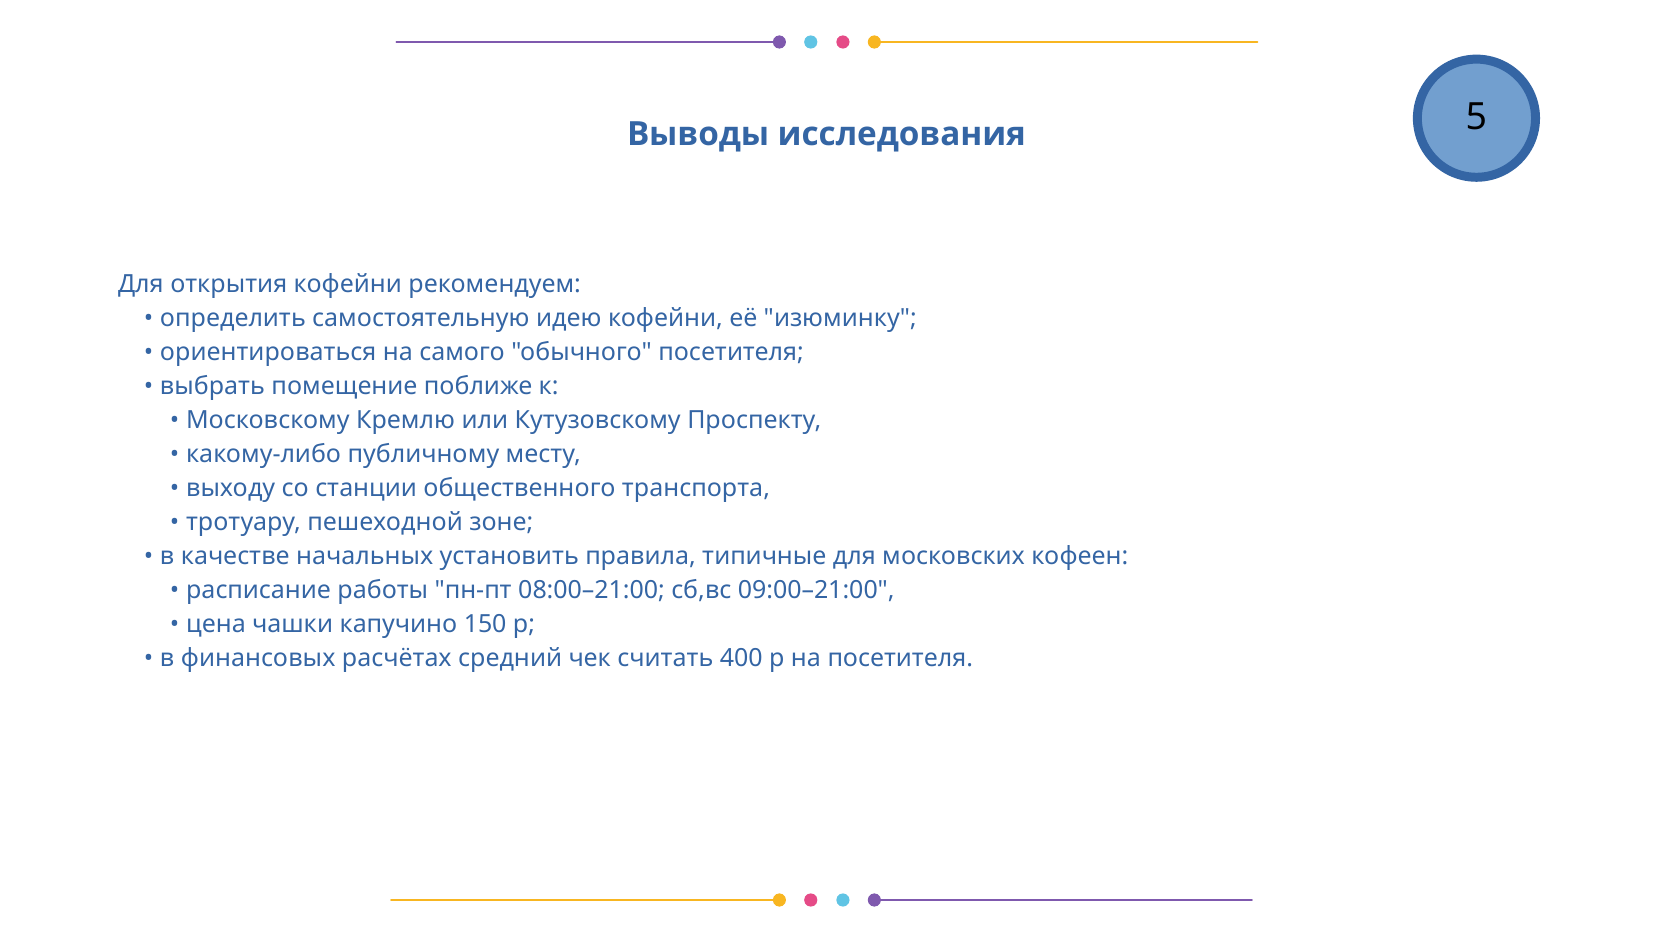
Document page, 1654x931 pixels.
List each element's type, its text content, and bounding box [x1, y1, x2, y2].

text_box [1417, 59, 1536, 178]
text_box <number> [1446, 89, 1506, 148]
title Для открытия кофейни рекомендуем: • определить самостоятельную идею кофейни, её "изюминку"; • ориентироваться на самого "обычного" посетителя; • выбрать помещение поближе к: • Московскому Кремлю или Кутузовскому Проспекту, • какому-либо публичному месту, • выходу со станции общественного транспорта, • тротуару, пешеходной зоне; • в качестве начальных установить правила, типичные для московских кофеен: • расписание работы "пн-пт 08:00–21:00; сб,вс 09:00–21:00", • цена чашки капучино 150 р; • в финансовых расчётах средний чек считать 400 р на посетителя. [118, 265, 1536, 674]
title Выводы исследования [501, 110, 1152, 156]
